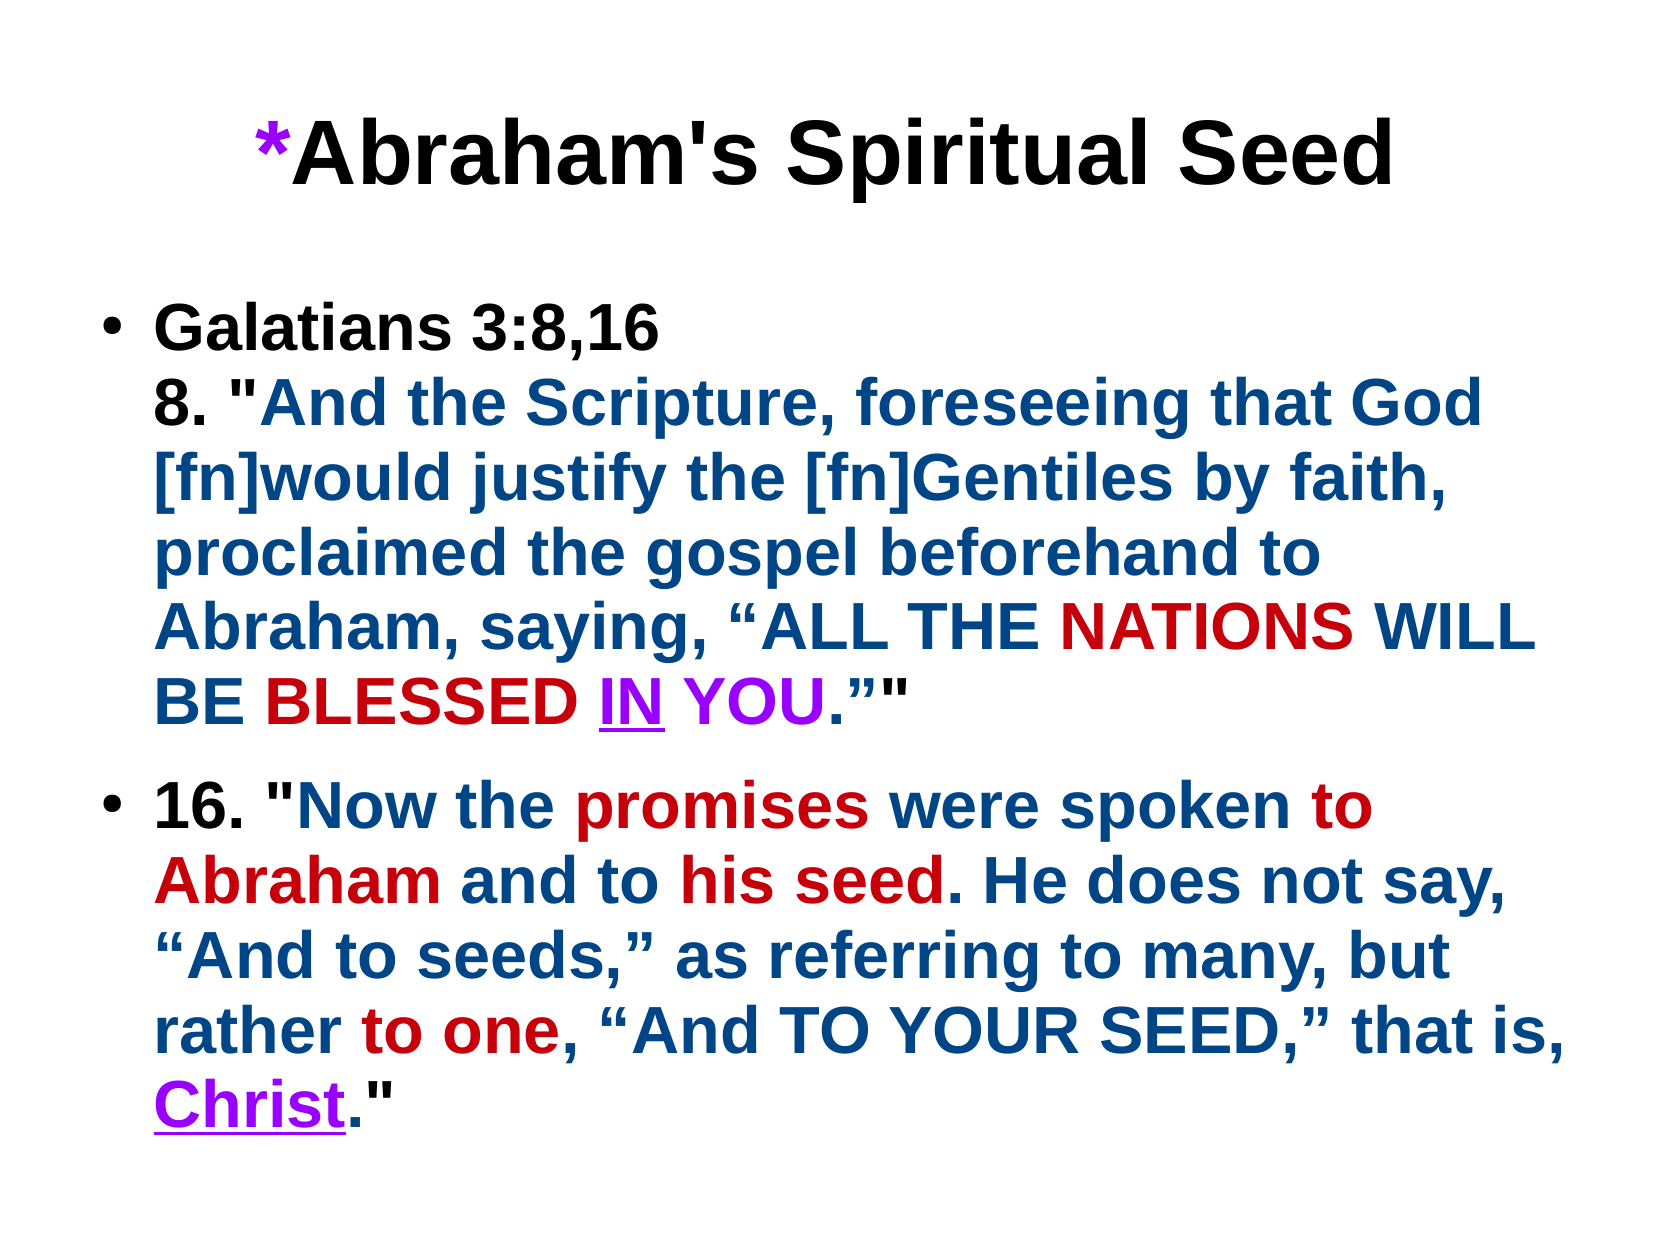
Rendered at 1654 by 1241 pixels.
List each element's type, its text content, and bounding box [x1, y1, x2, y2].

title *Abraham's Spiritual Seed [82, 49, 1571, 257]
list Galatians 3:8,16 8. "And the Scripture, foreseeing that God [fn]would justify the [fn]Gentiles by faith, proclaimed the gospel beforehand to Abraham, saying, “ALL THE NATIONS WILL BE BLESSED IN YOU.”" 16. "Now the promises were spoken to Abraham and to his seed. He does not say, “And to seeds,” as referring to many, but rather to one, “And TO YOUR SEED,” that is, Christ." [82, 290, 1571, 1143]
